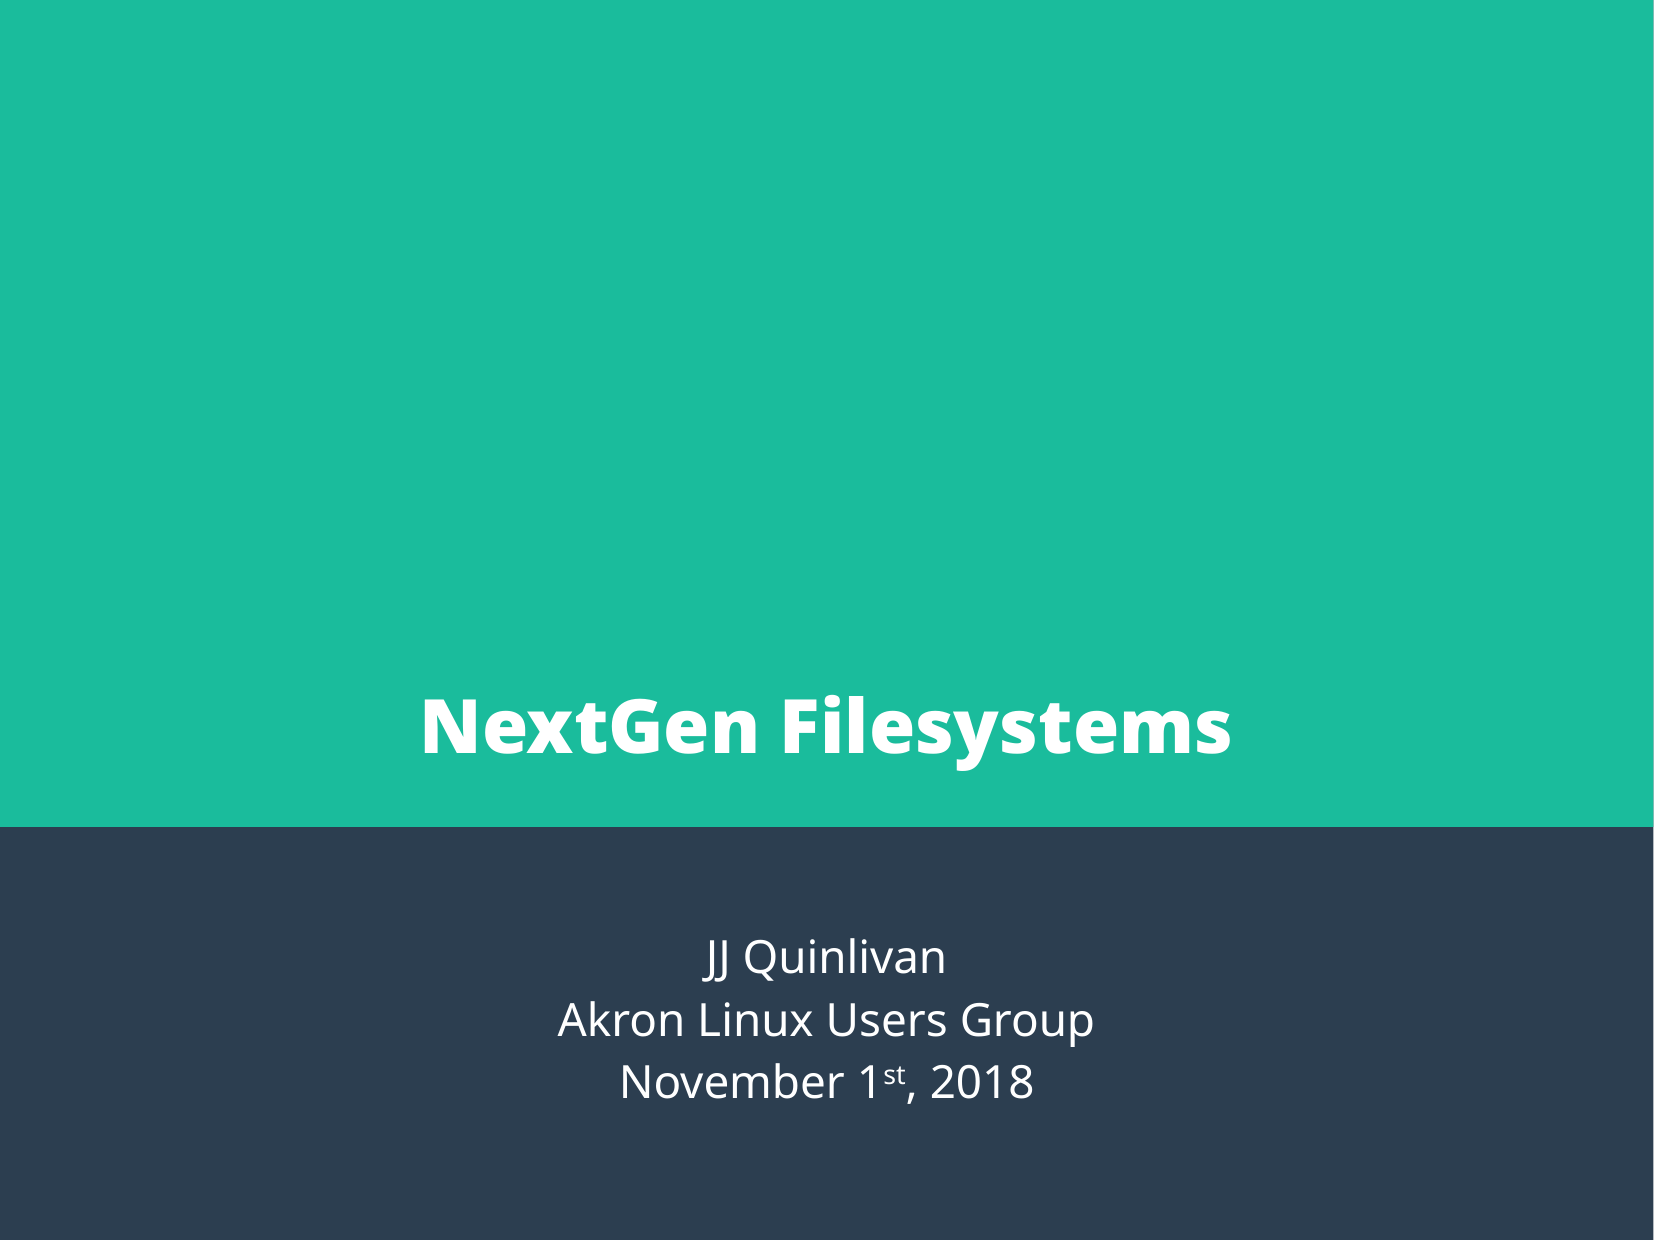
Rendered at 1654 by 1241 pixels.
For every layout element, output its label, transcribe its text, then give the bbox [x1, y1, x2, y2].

title NextGen Filesystems [59, 620, 1595, 778]
subtitle JJ Quinlivan Akron Linux Users Group November 1st, 2018 [59, 856, 1595, 1182]
